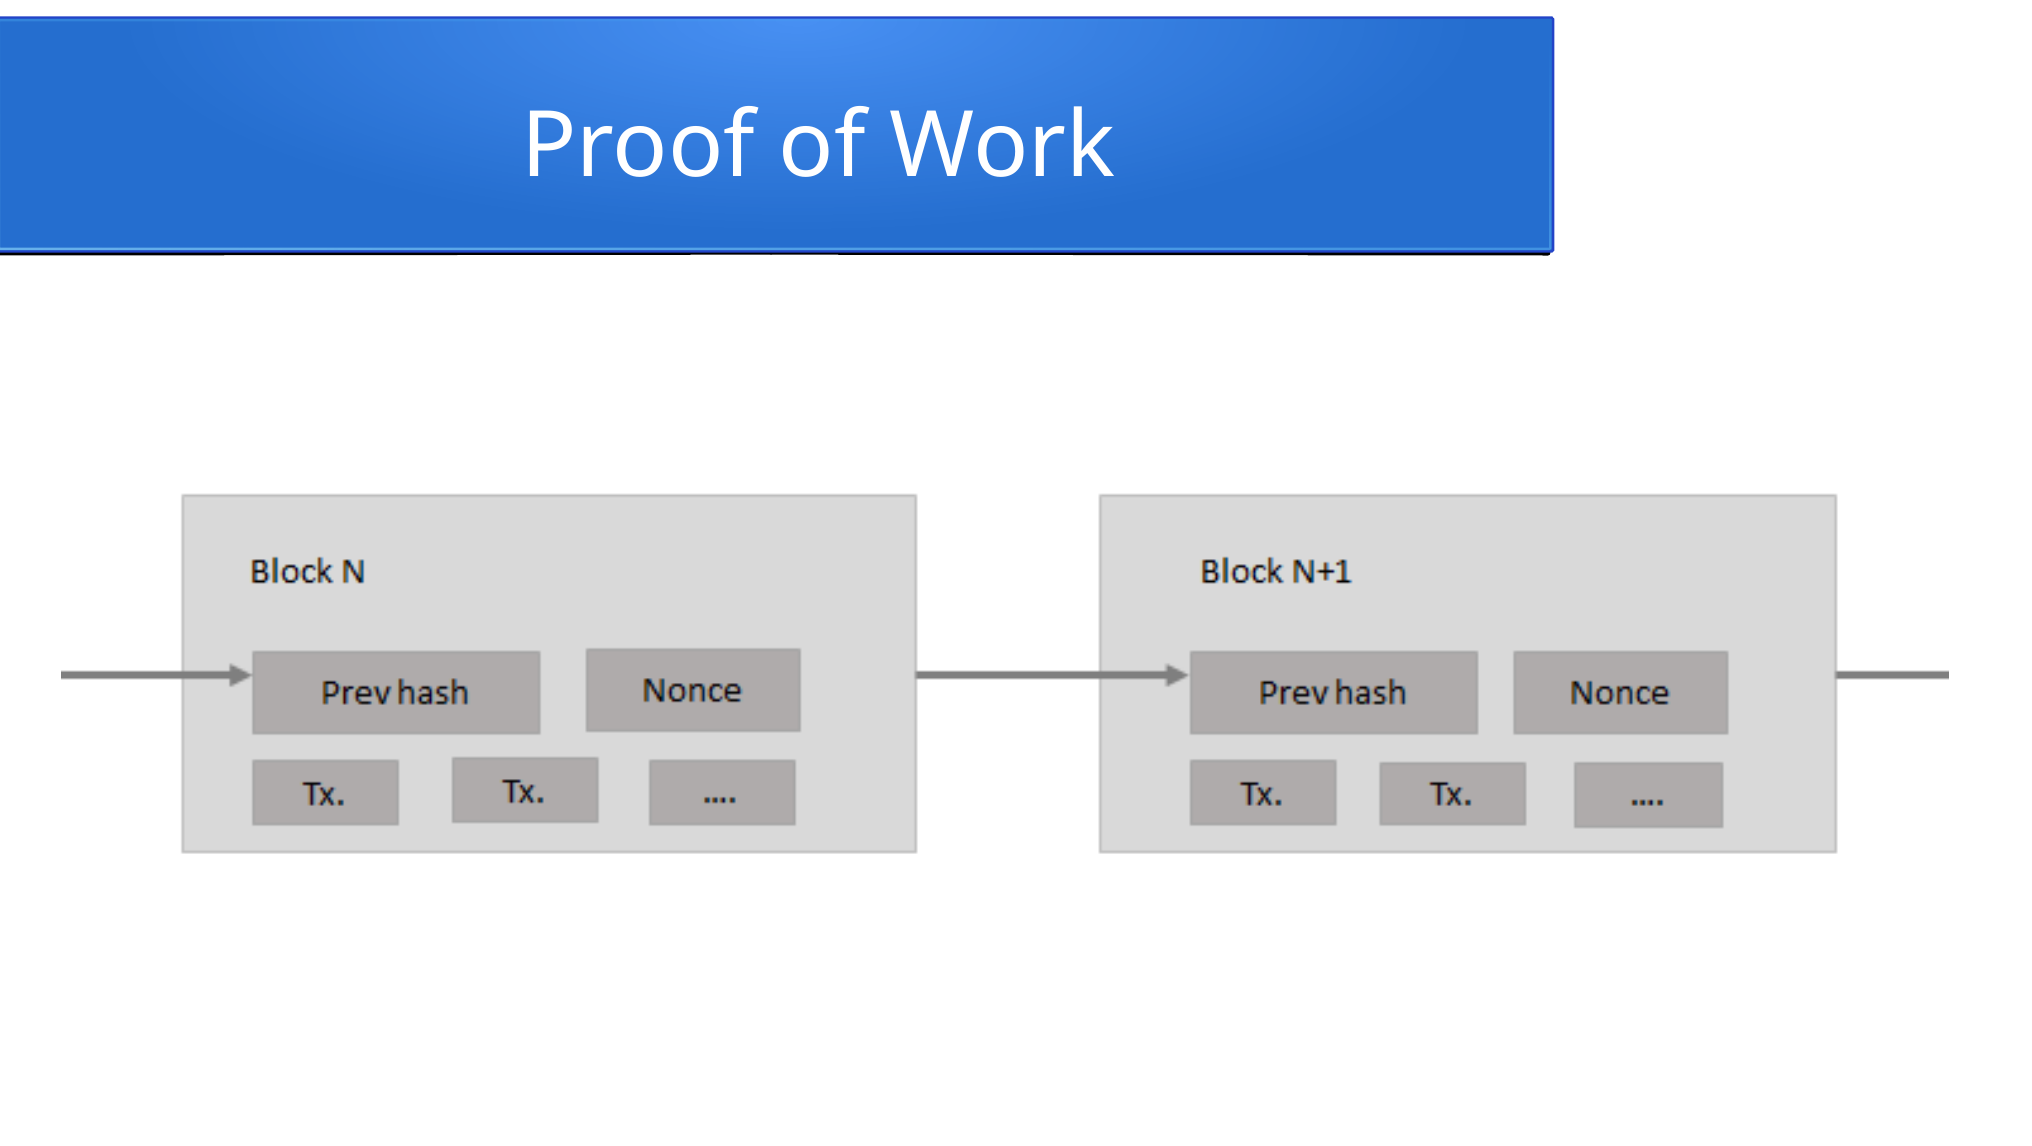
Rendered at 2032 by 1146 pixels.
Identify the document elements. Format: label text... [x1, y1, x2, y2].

title Proof of Work [101, 45, 1536, 237]
picture [61, 447, 1949, 945]
